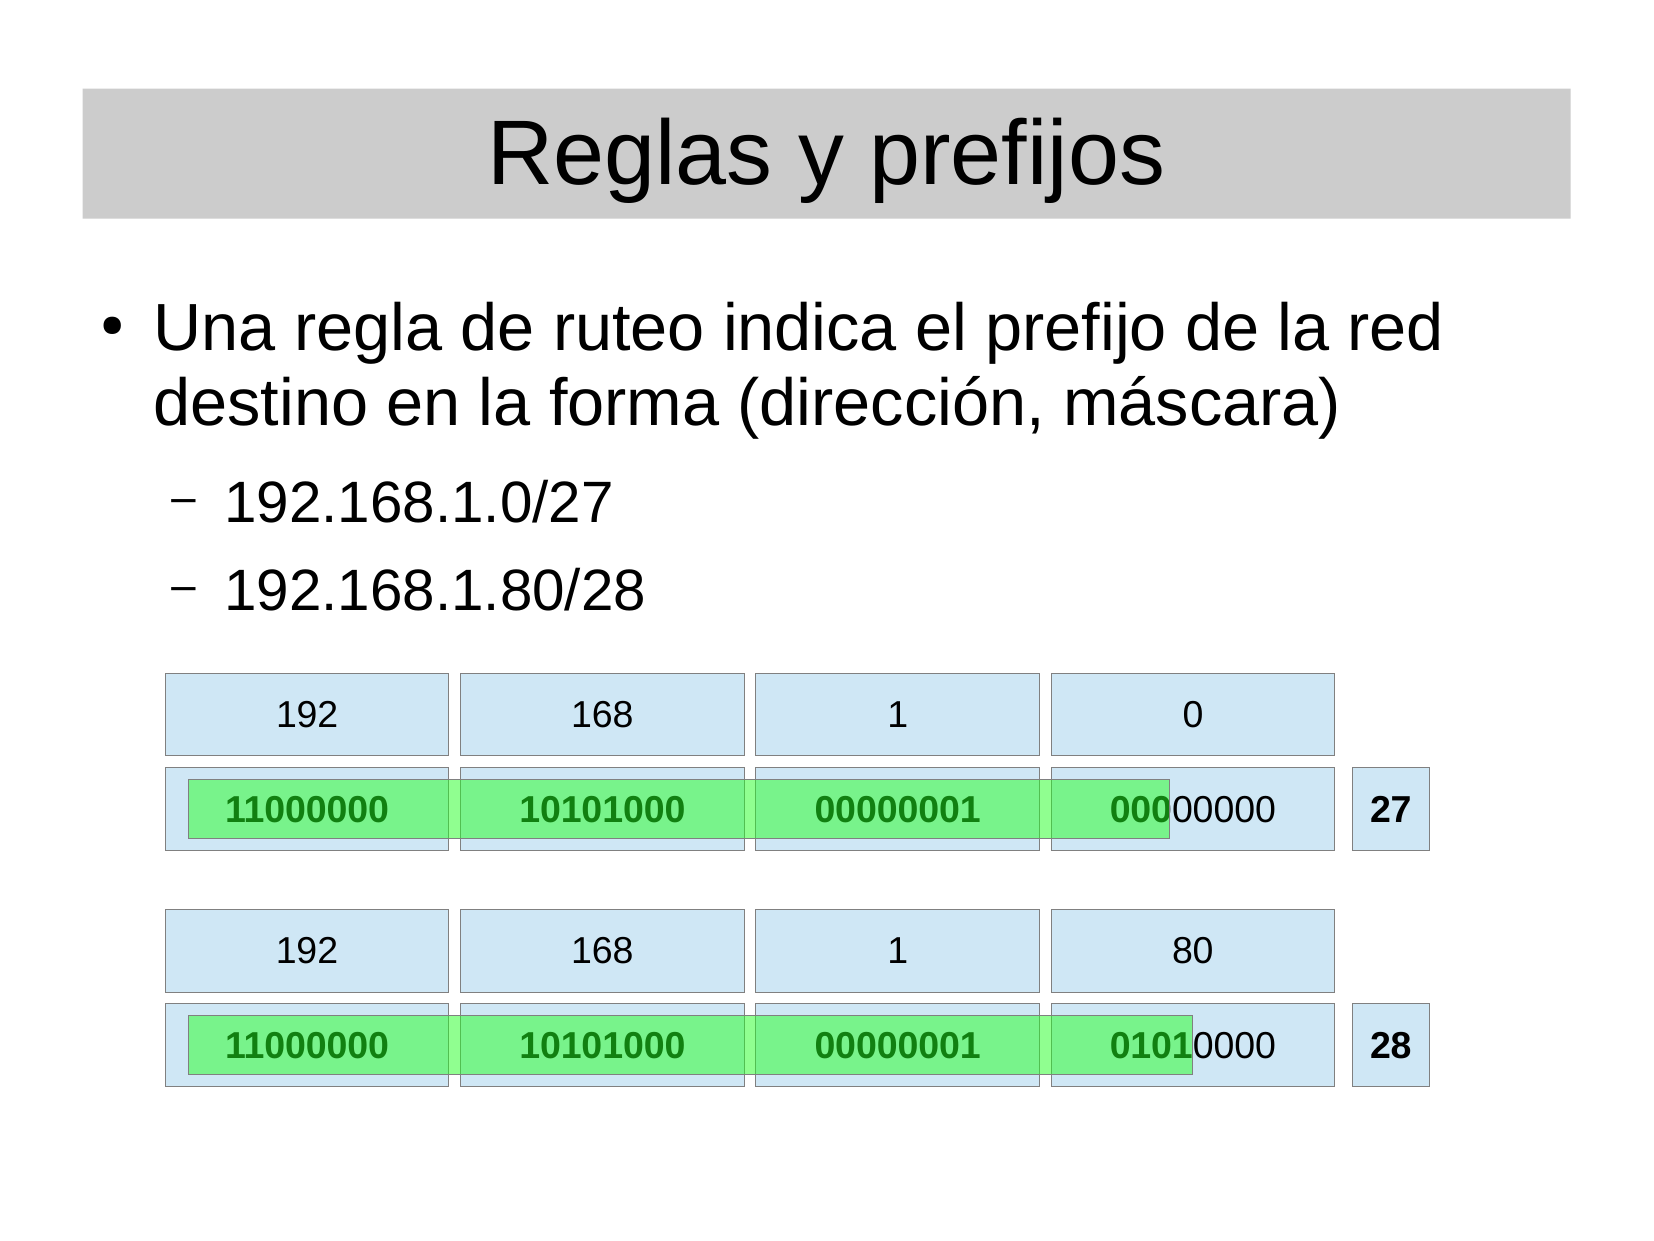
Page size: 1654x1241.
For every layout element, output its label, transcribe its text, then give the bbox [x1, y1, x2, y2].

text_box 1 [755, 909, 1040, 993]
text_box 10101000 [460, 1003, 745, 1015]
text_box 11000000 [165, 767, 449, 851]
text_box 11000000 [165, 1003, 449, 1087]
list Una regla de ruteo indica el prefijo de la red destino en la forma (dirección, máscara) 192.168.1.0/27 192.168.1.80/28 [82, 290, 1538, 1010]
text_box 01010000 [1051, 1003, 1335, 1087]
text_box 10101000 [460, 839, 745, 851]
text_box 1 [755, 673, 1040, 756]
title Reglas y prefijos [82, 49, 1571, 257]
text_box 01010000 [1197, 1035, 1208, 1056]
text_box 168 [460, 909, 745, 993]
text_box 168 [460, 673, 745, 756]
text_box 27 [1352, 767, 1430, 851]
text_box 00000001 [755, 1003, 1040, 1015]
text_box [188, 1015, 1193, 1075]
text_box 00000000 [1051, 767, 1335, 851]
text_box 00000001 [755, 839, 1040, 851]
text_box 80 [1051, 909, 1335, 993]
text_box 10101000 [460, 1075, 745, 1087]
text_box 10101000 [460, 767, 745, 779]
text_box 28 [1352, 1003, 1430, 1087]
text_box 192 [165, 909, 449, 993]
text_box 00000001 [755, 767, 1040, 779]
text_box 00000001 [755, 1075, 1040, 1087]
text_box 192 [165, 673, 449, 756]
text_box 0 [1051, 673, 1335, 756]
text_box [188, 779, 1170, 839]
